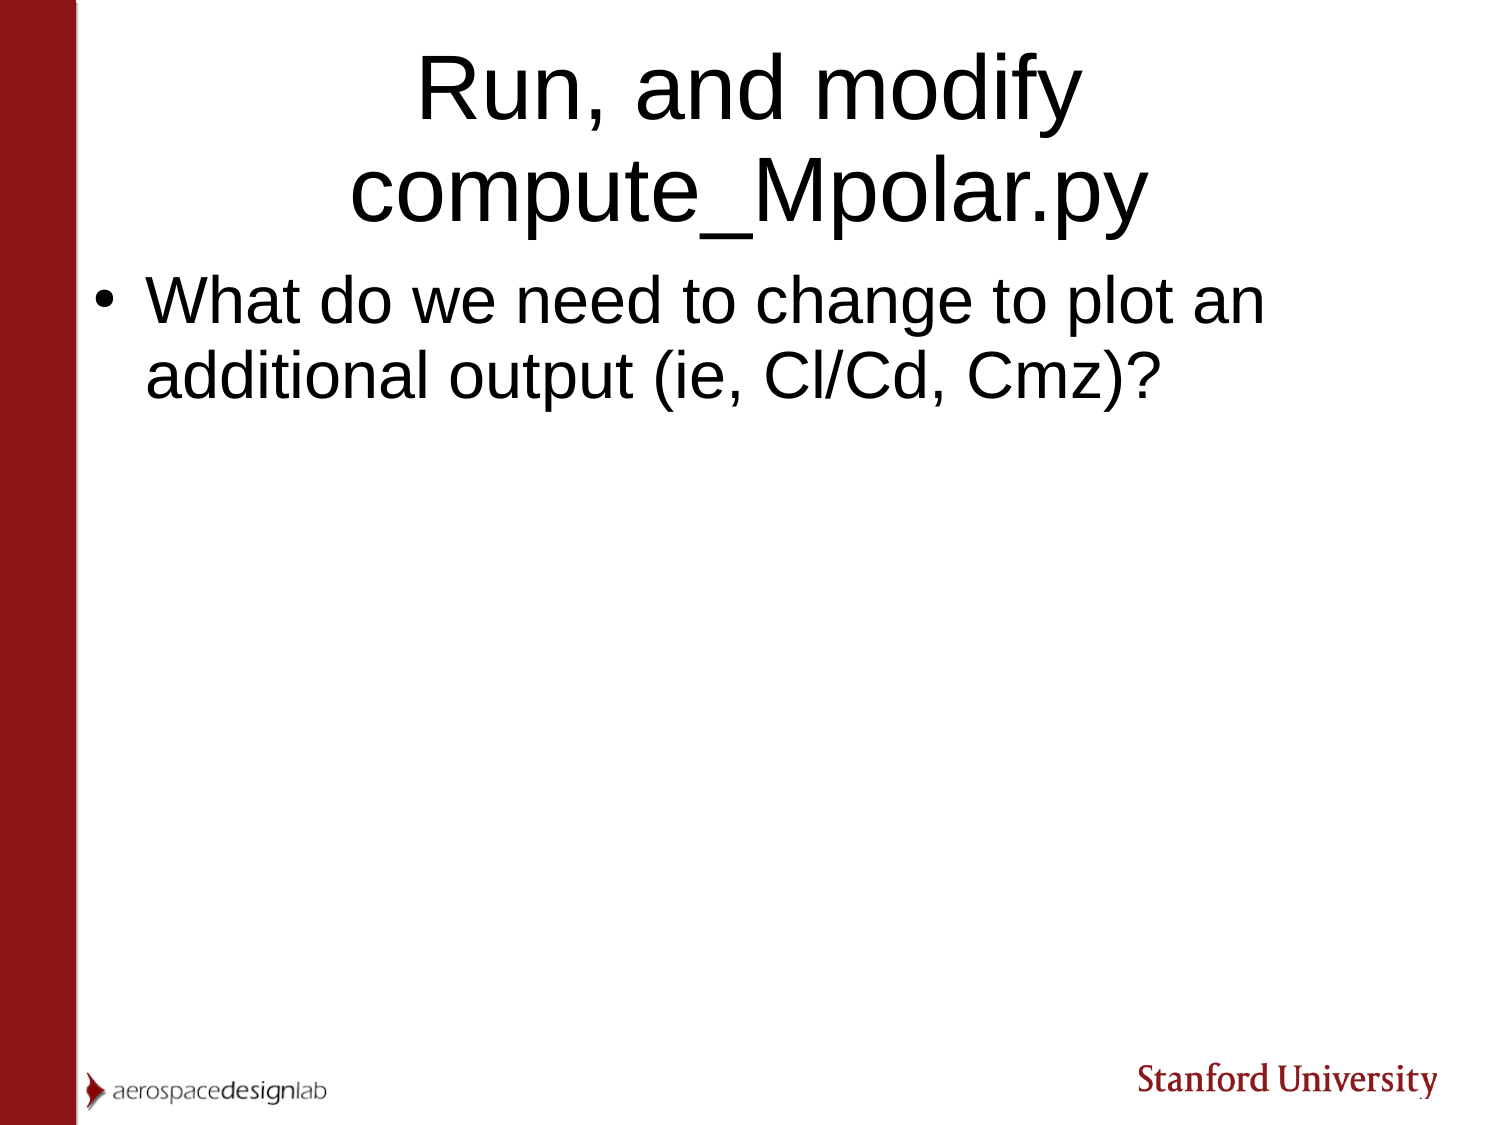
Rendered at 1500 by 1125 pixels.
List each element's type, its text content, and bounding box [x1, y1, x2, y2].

list What do we need to change to plot an additional output (ie, Cl/Cd, Cmz)? [75, 263, 1425, 916]
title Run, and modify compute_Mpolar.py [75, 36, 1425, 242]
picture [82, 1071, 330, 1112]
